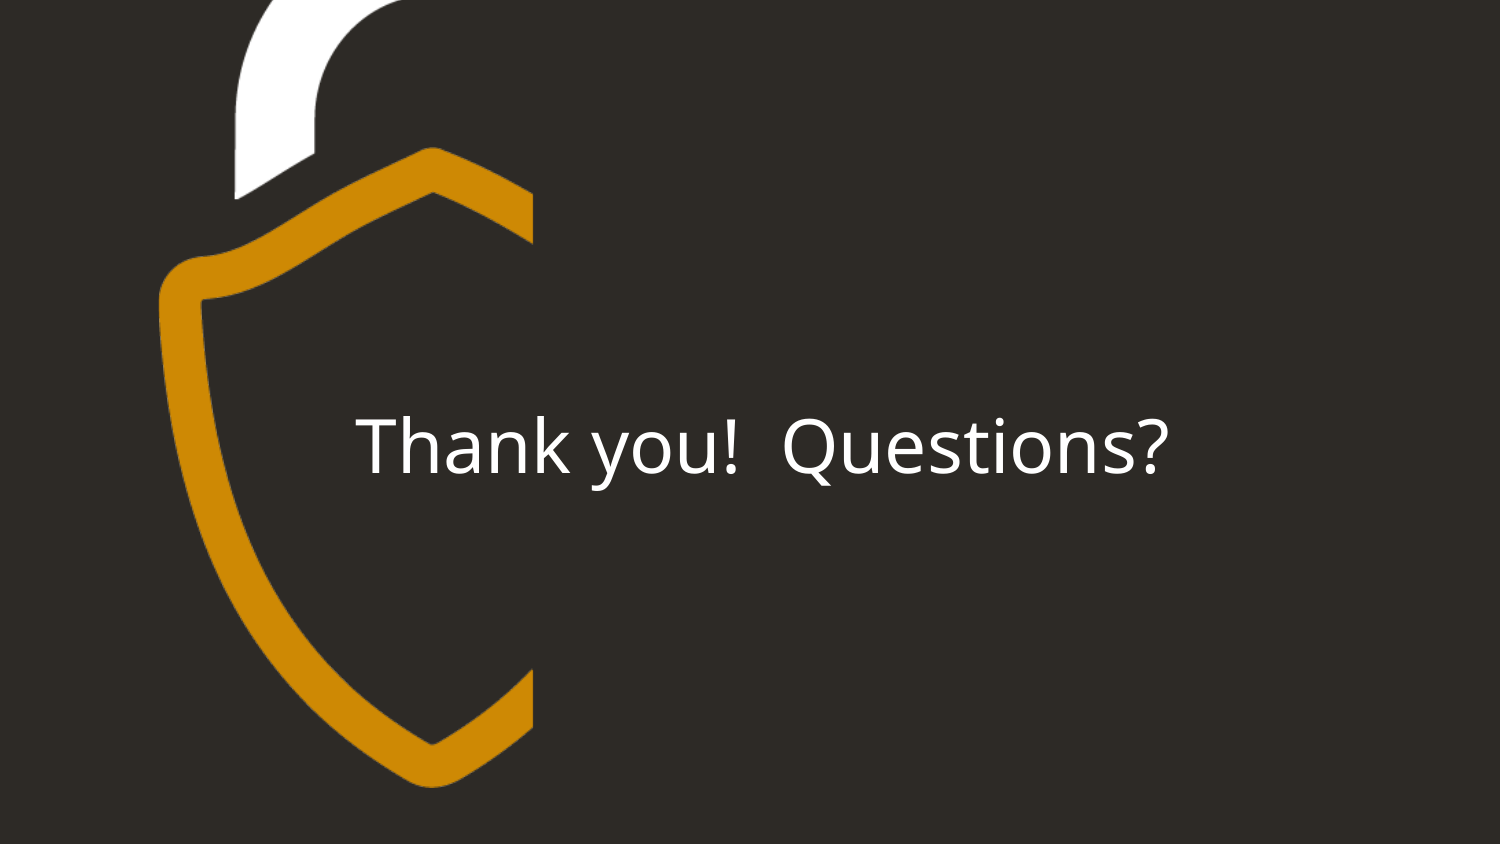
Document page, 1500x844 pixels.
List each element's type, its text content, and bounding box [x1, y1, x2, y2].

picture [158, 0, 534, 788]
title Thank you! Questions? [355, 399, 1440, 563]
